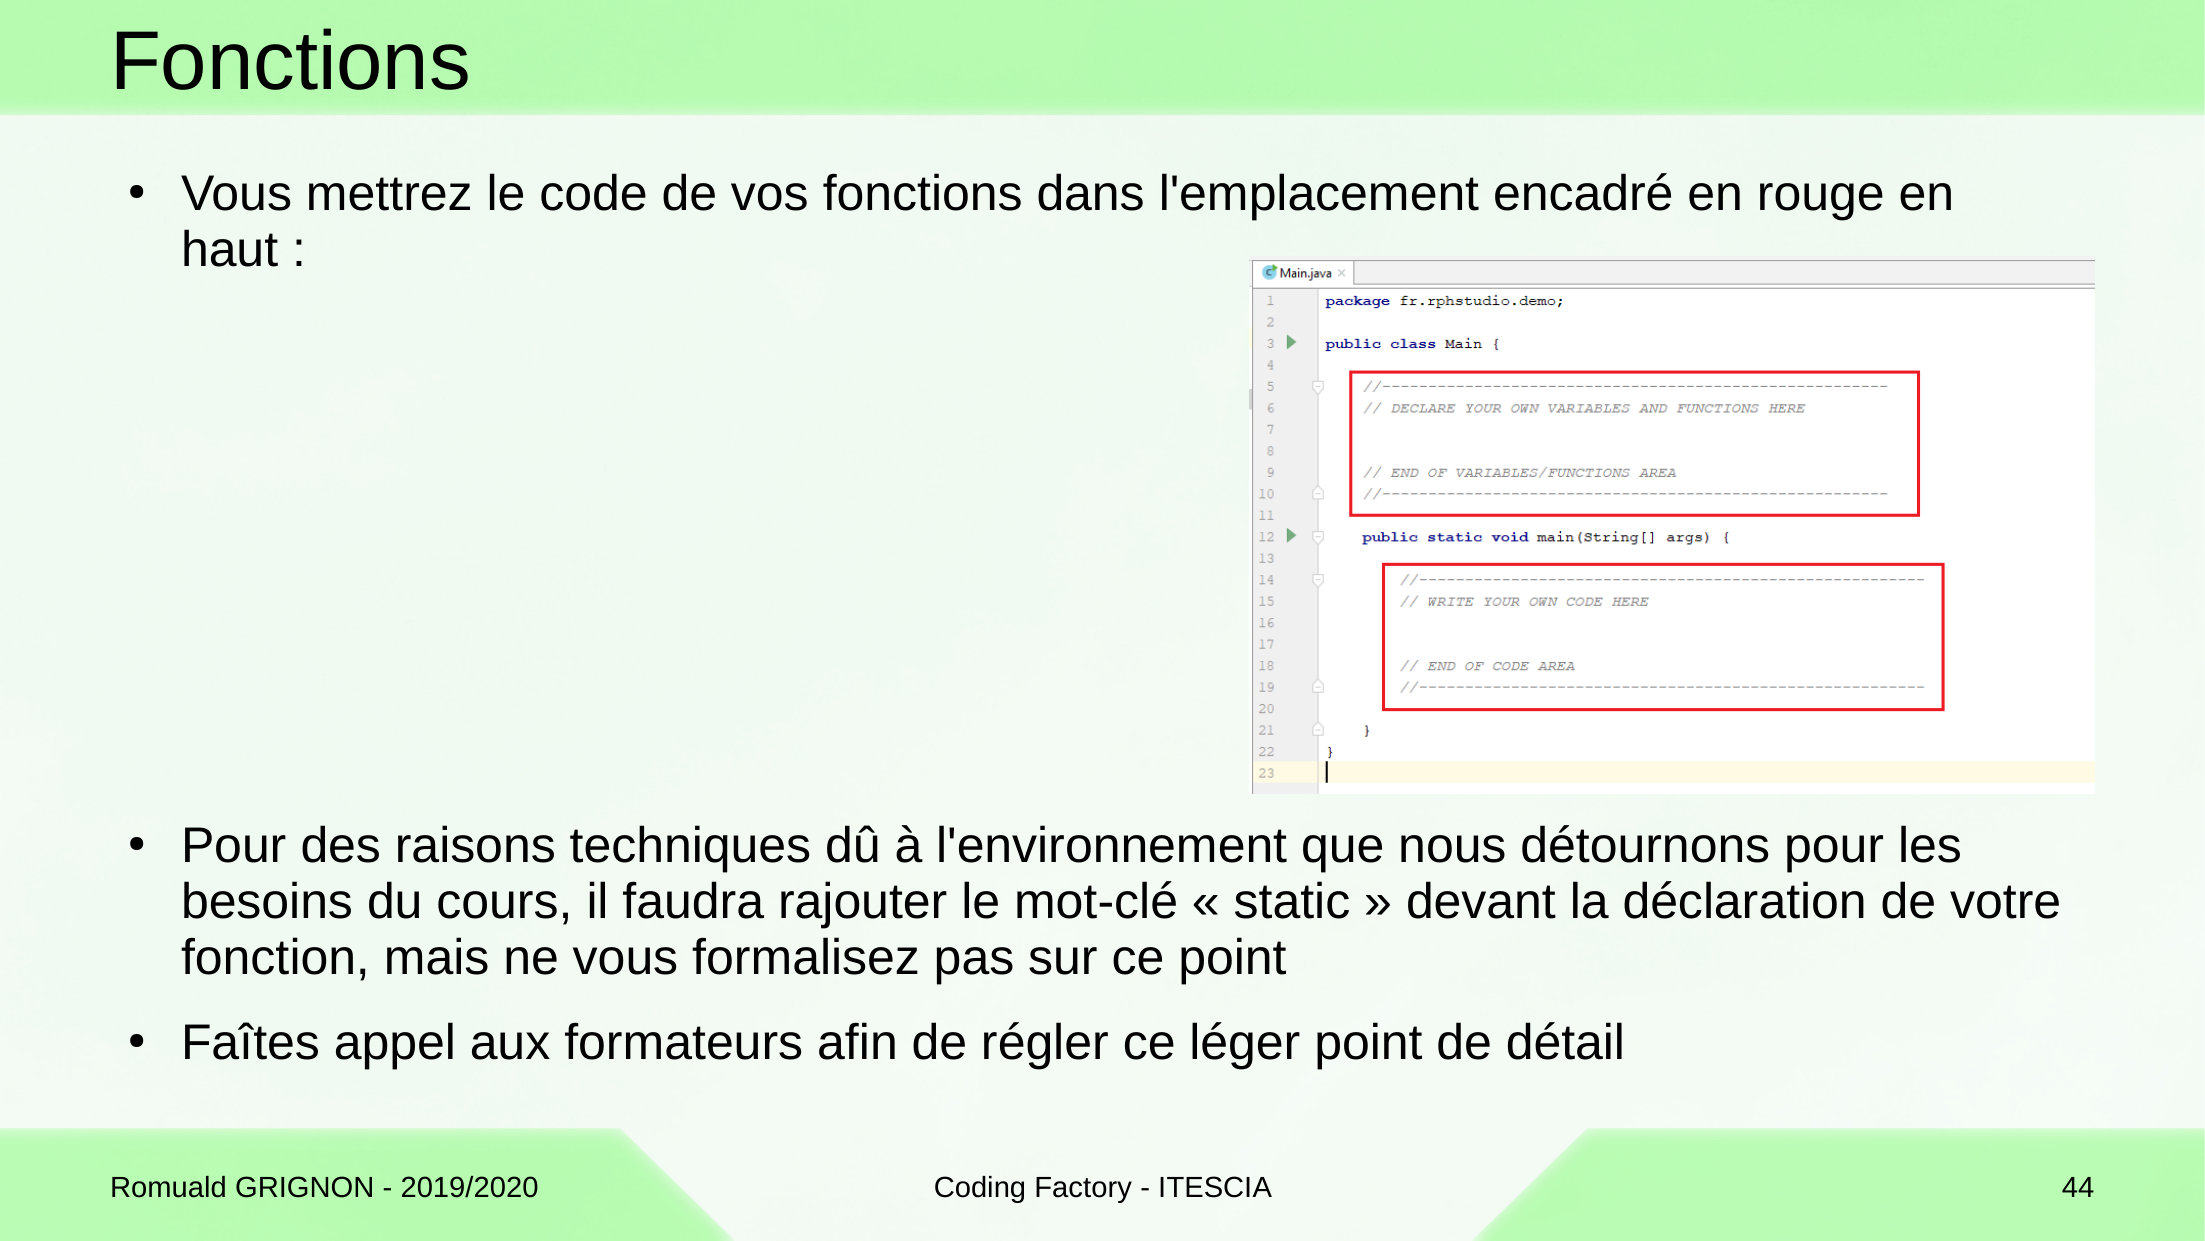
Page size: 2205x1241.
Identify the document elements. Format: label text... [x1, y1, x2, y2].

title Fonctions [110, 49, 2095, 236]
list Vous mettrez le code de vos fonctions dans l'emplacement encadré en rouge en haut : Pour des raisons techniques dû à l'environnement que nous détournons pour les besoins du cours, il faudra rajouter le mot-clé « static » devant la déclaration de votre fonction, mais ne vous formalisez pas sur ce point Faîtes appel aux formateurs afin de régler ce léger point de détail [110, 236, 2095, 1071]
picture [0, 0, 2205, 1241]
